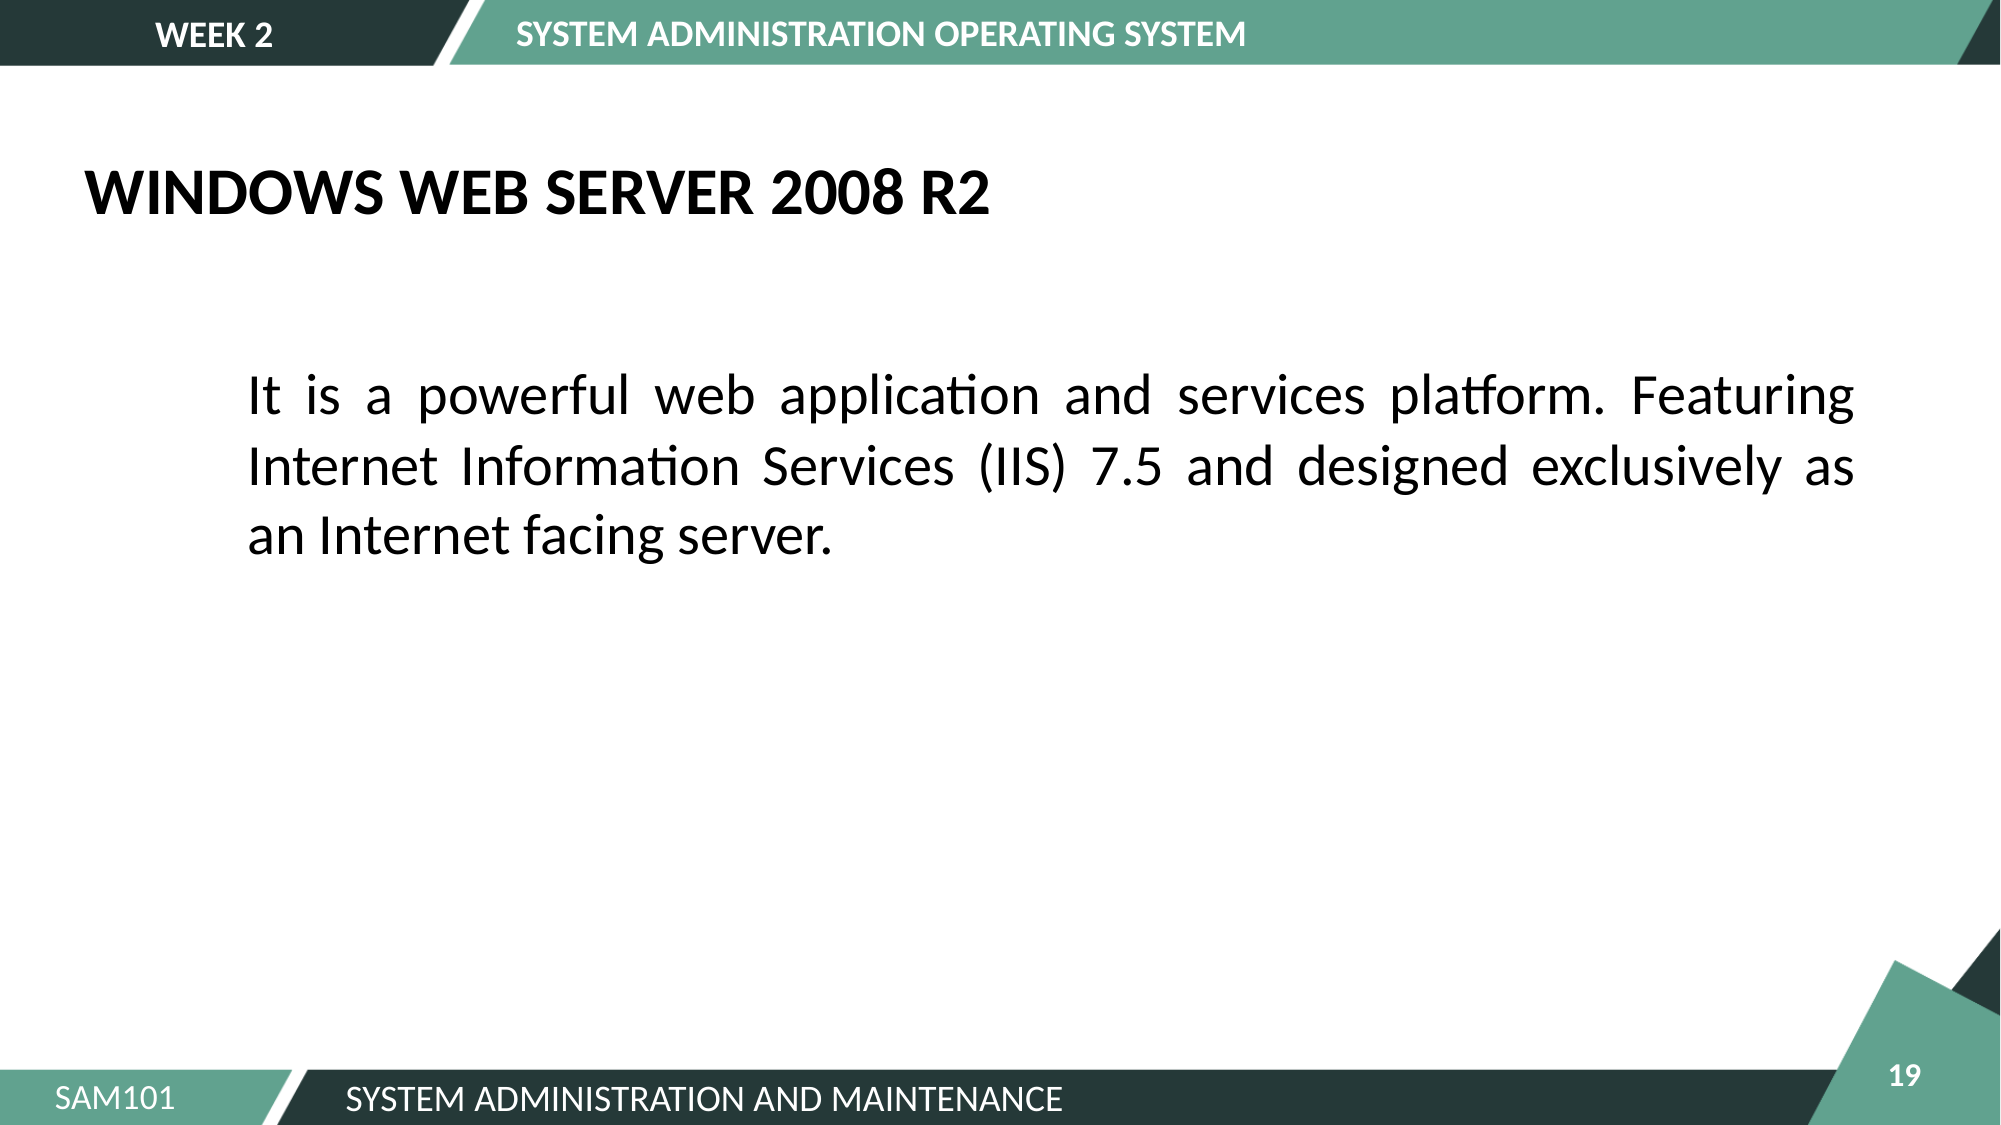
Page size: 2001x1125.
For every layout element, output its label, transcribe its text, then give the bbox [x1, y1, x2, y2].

text_box SAM101 [39, 1066, 233, 1125]
picture [0, 0, 2001, 1125]
text_box WEEK 2 [98, 2, 331, 63]
text_box SYSTEM ADMINISTRATION AND MAINTENANCE [330, 1066, 1332, 1125]
text_box It is a powerful web application and services platform. Featuring Internet Information Services (IIS) 7.5 and designed exclusively as an Internet facing server. [232, 341, 1872, 582]
text_box SYSTEM ADMINISTRATION OPERATING SYSTEM [501, 1, 1937, 62]
slide_number <number> [1486, 1042, 1937, 1103]
text_box WINDOWS WEB SERVER 2008 R2 [69, 141, 1304, 244]
